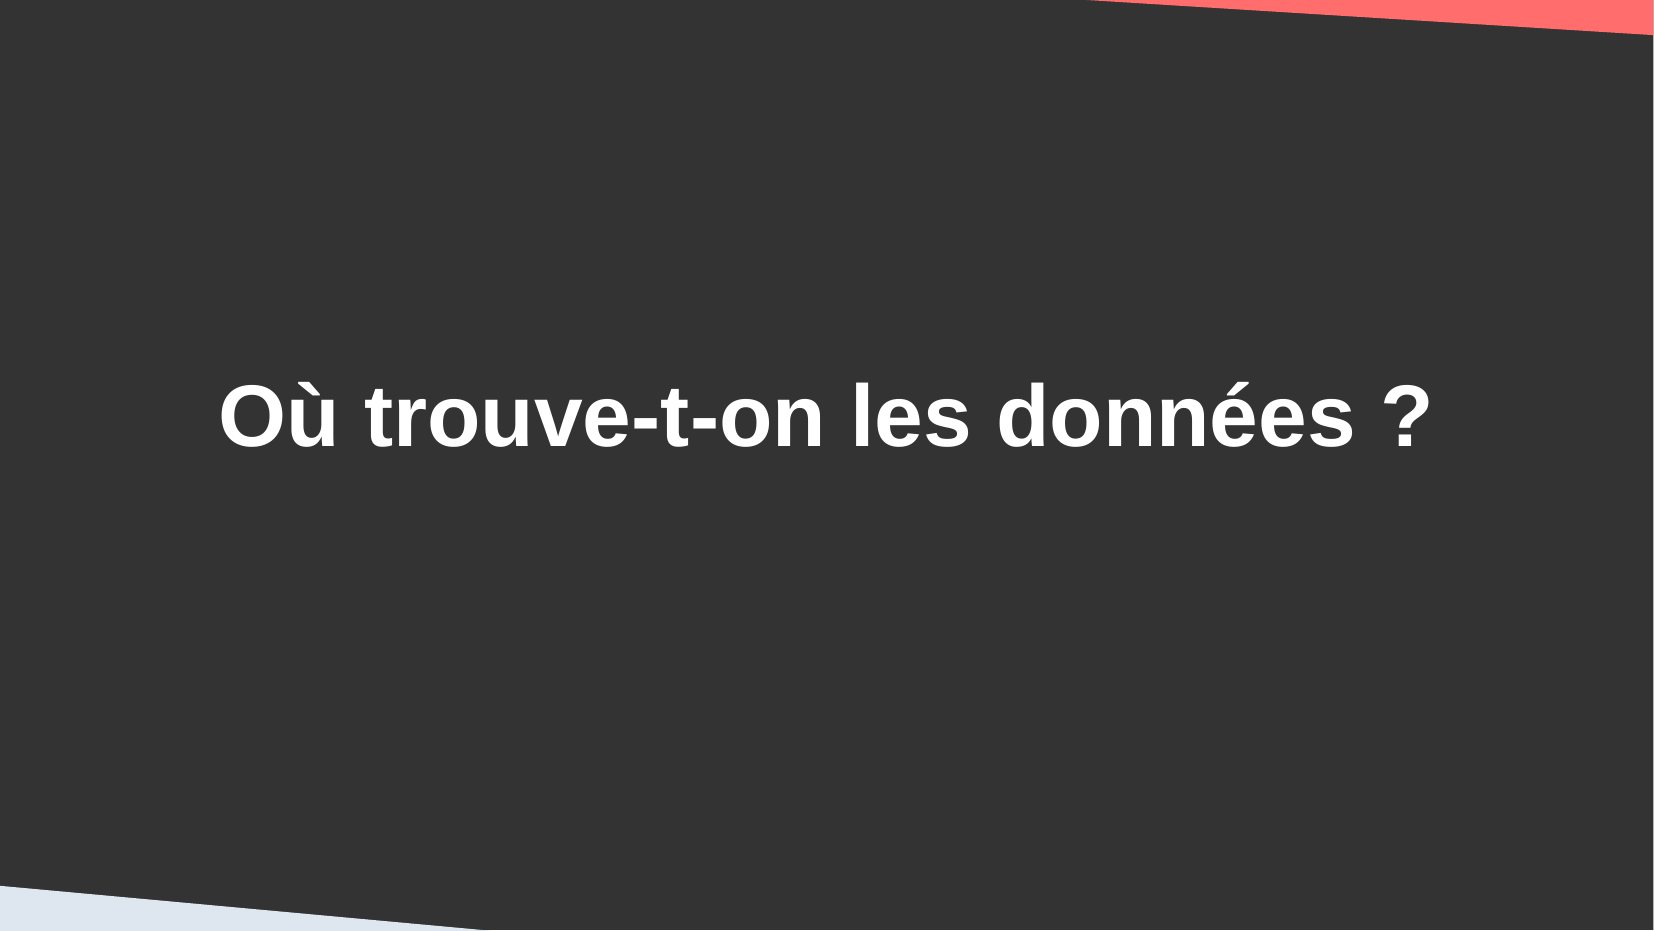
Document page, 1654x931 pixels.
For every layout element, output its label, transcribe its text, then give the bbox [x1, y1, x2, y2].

title Où trouve-t-on les données ? [31, 367, 1622, 466]
text_box [0, 885, 494, 931]
text_box [1086, 0, 1654, 36]
